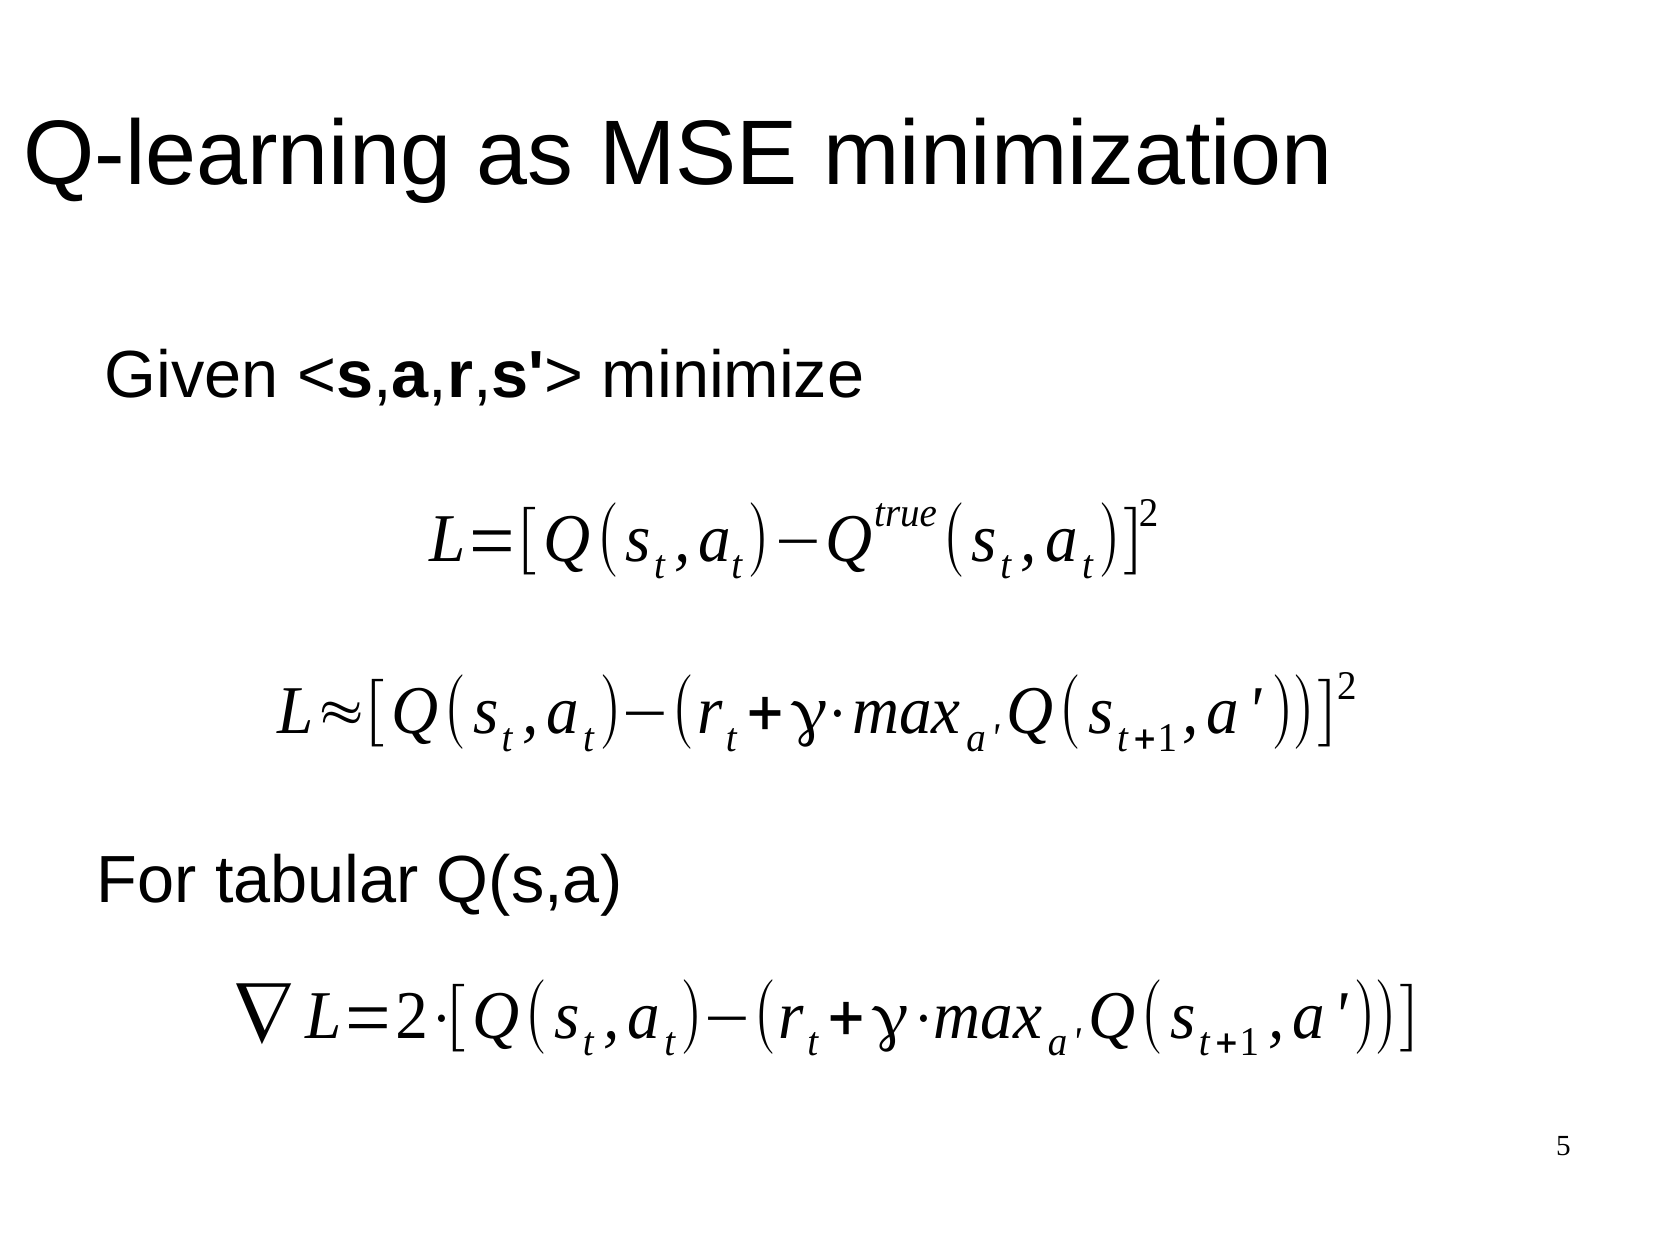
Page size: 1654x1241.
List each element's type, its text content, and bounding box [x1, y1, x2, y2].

chart [257, 661, 1371, 758]
chart [215, 974, 1435, 1063]
title Q-learning as MSE minimization [23, 49, 1512, 257]
text_box Given <s,a,r,s'> minimize [69, 337, 1047, 413]
chart [409, 488, 1174, 586]
text_box For tabular Q(s,a) [61, 841, 1039, 917]
